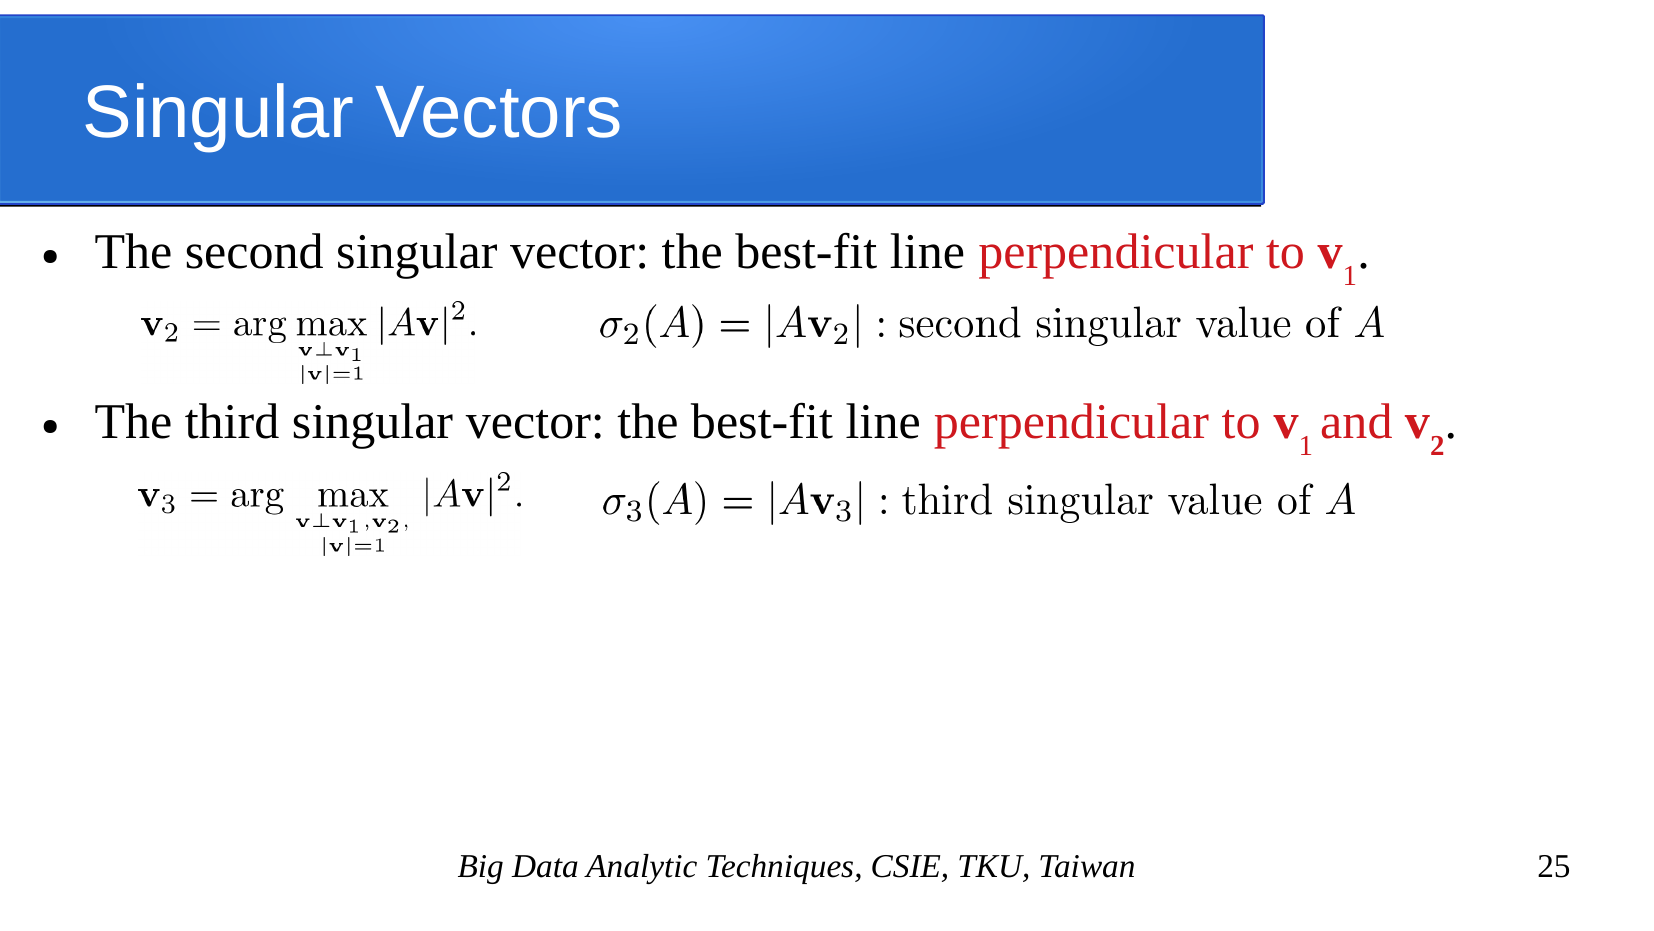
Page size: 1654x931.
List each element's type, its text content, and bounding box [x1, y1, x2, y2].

picture [138, 472, 521, 556]
picture [141, 301, 475, 384]
title Singular Vectors [82, 35, 1235, 189]
list The second singular vector: the best-fit line perpendicular to v1. The third singular vector: the best-fit line perpendicular to v1 and v2. [23, 224, 1512, 839]
picture [600, 304, 1384, 348]
picture [603, 481, 1355, 525]
